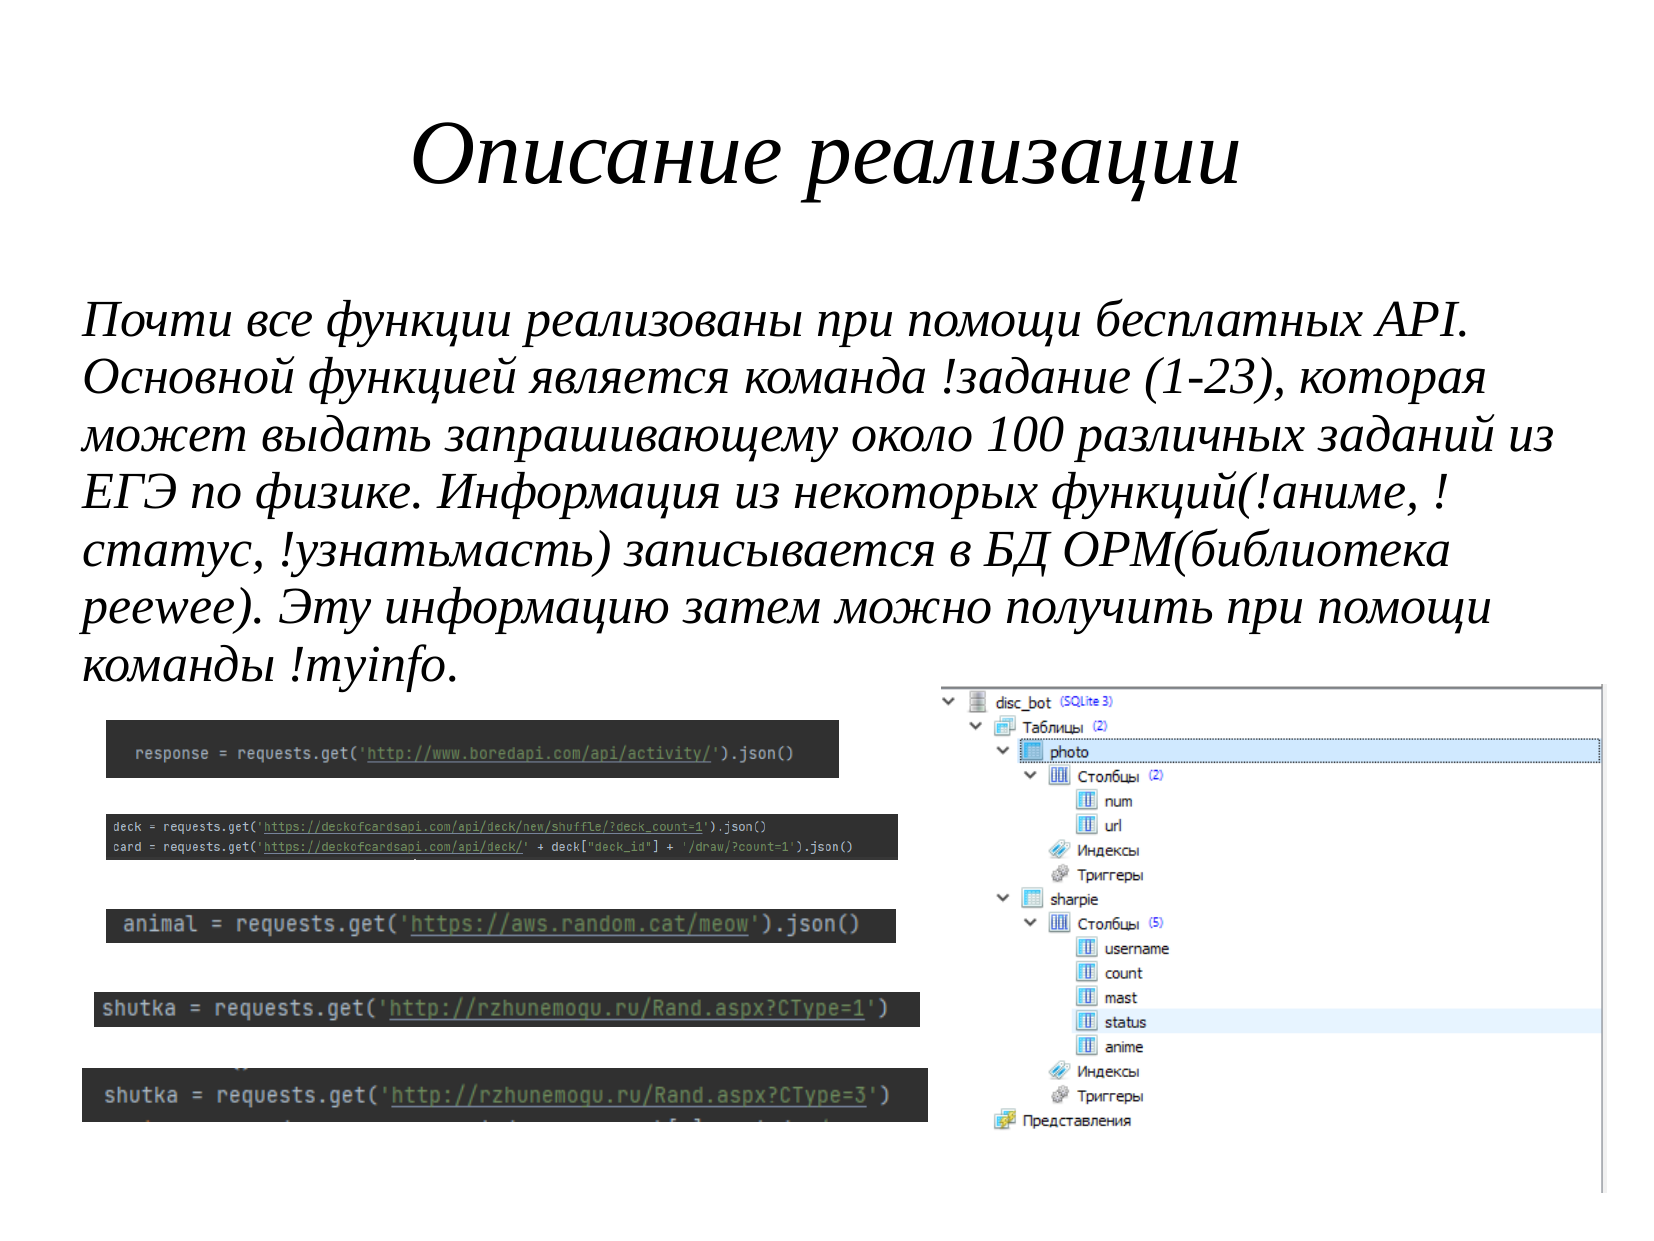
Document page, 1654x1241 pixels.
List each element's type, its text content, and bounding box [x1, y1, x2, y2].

picture [941, 684, 1607, 1193]
picture [106, 720, 839, 778]
title Описание реализации [82, 49, 1571, 257]
picture [94, 992, 920, 1027]
picture [106, 814, 898, 860]
picture [106, 909, 896, 943]
picture [82, 1068, 928, 1123]
list Почти все функции реализованы при помощи бесплатных API. Основной функцией является команда !задание (1-23), которая может выдать запрашивающему около 100 различных заданий из ЕГЭ по физике. Информация из некоторых функций(!аниме, !статус, !узнатьмасть) записывается в БД ОРМ(библиотека peewee). Эту информацию затем можно получить при помощи команды !myinfo. [82, 290, 1571, 1010]
